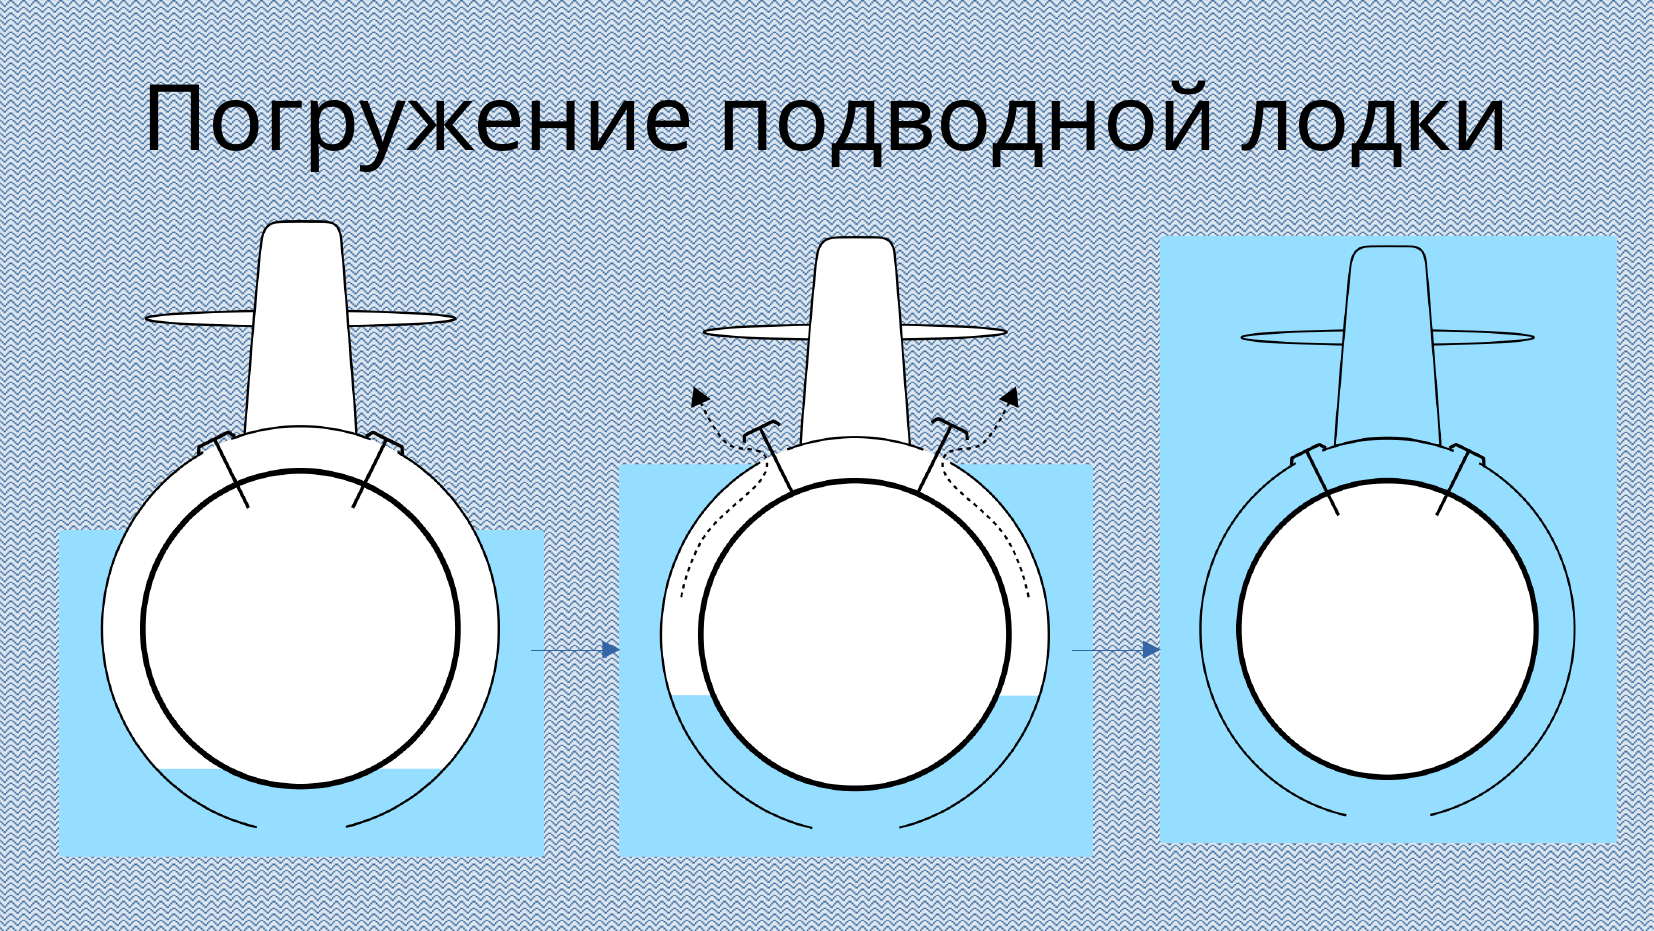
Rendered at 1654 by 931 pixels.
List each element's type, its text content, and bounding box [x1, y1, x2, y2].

picture [0, 0, 1654, 931]
title Погружение подводной лодки [82, 37, 1571, 193]
